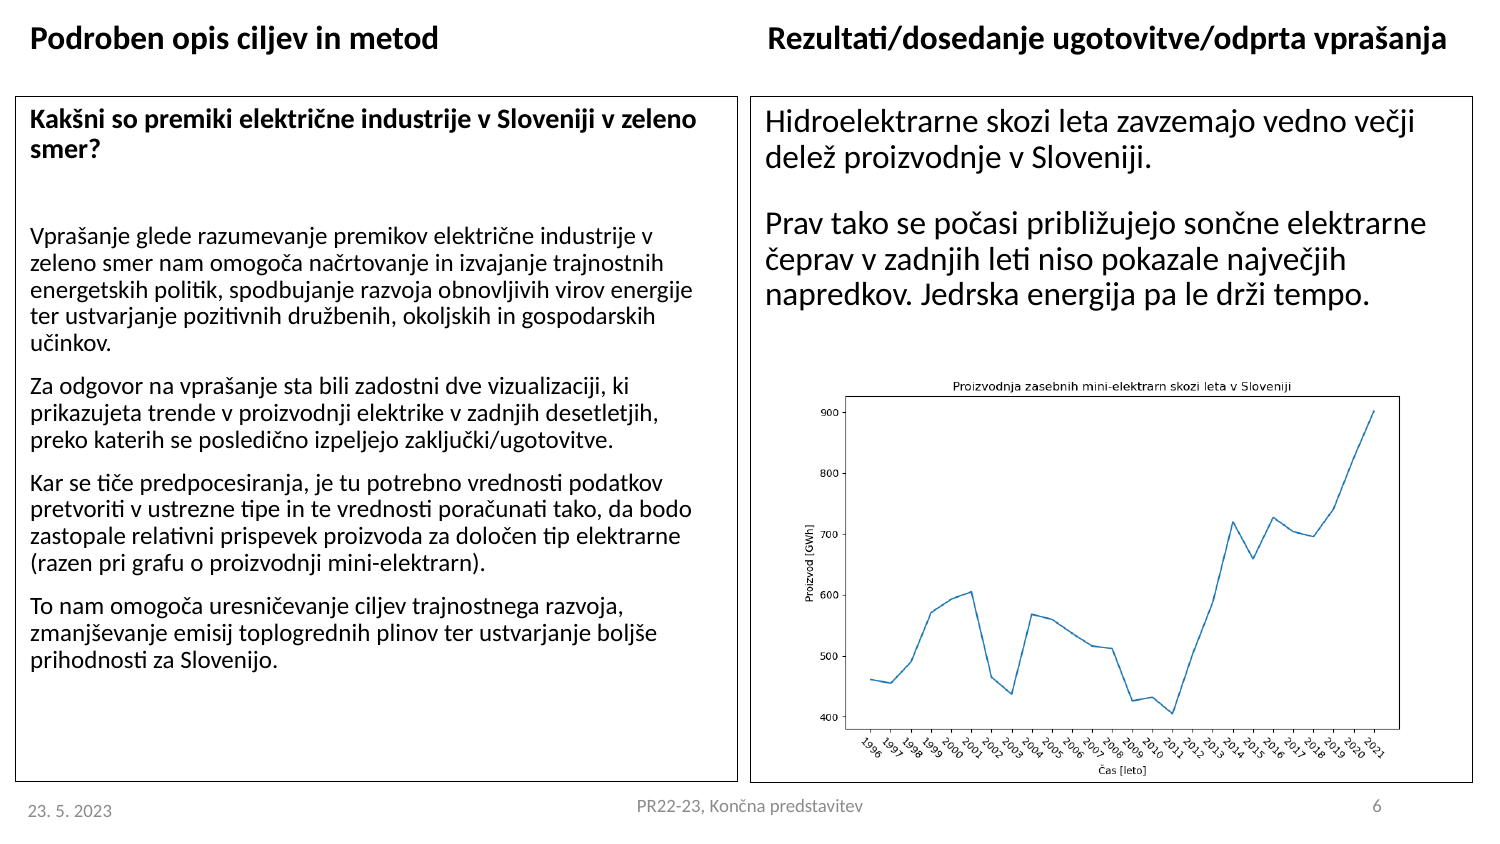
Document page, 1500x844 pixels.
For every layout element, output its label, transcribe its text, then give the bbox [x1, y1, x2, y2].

list Hidroelektrarne skozi leta zavzemajo vedno večji delež proizvodnje v Sloveniji. Prav tako se počasi približujejo sončne elektrarne čeprav v zadnjih leti niso pokazale največjih napredkov. Jedrska energija pa le drži tempo. [750, 96, 1473, 783]
text_box Rezultati/dosedanje ugotovitve/odprta vprašanja [752, 13, 1485, 75]
slide_number 23. 5. 2023 [12, 787, 629, 833]
picture [756, 344, 1470, 776]
list Kakšni so premiki električne industrije v Sloveniji v zeleno smer? Vprašanje glede razumevanje premikov električne industrije v zeleno smer nam omogoča načrtovanje in izvajanje trajnostnih energetskih politik, spodbujanje razvoja obnovljivih virov energije ter ustvarjanje pozitivnih družbenih, okoljskih in gospodarskih učinkov. Za odgovor na vprašanje sta bili zadostni dve vizualizaciji, ki prikazujeta trende v proizvodnji elektrike v zadnjih desetletjih, preko katerih se posledično izpeljejo zaključki/ugotovitve. Kar se tiče predpocesiranja, je tu potrebno vrednosti podatkov pretvoriti v ustrezne tipe in te vrednosti poračunati tako, da bodo zastopale relativni prispevek proizvoda za določen tip elektrarne (razen pri grafu o proizvodnji mini-elektrarn). To nam omogoča uresničevanje ciljev trajnostnega razvoja, zmanjševanje emisij toplogrednih plinov ter ustvarjanje boljše prihodnosti za Slovenijo. [15, 96, 738, 782]
footer PR22-23, Končna predstavitev [496, 782, 1004, 827]
text_box Podroben opis ciljev in metod [15, 13, 738, 75]
